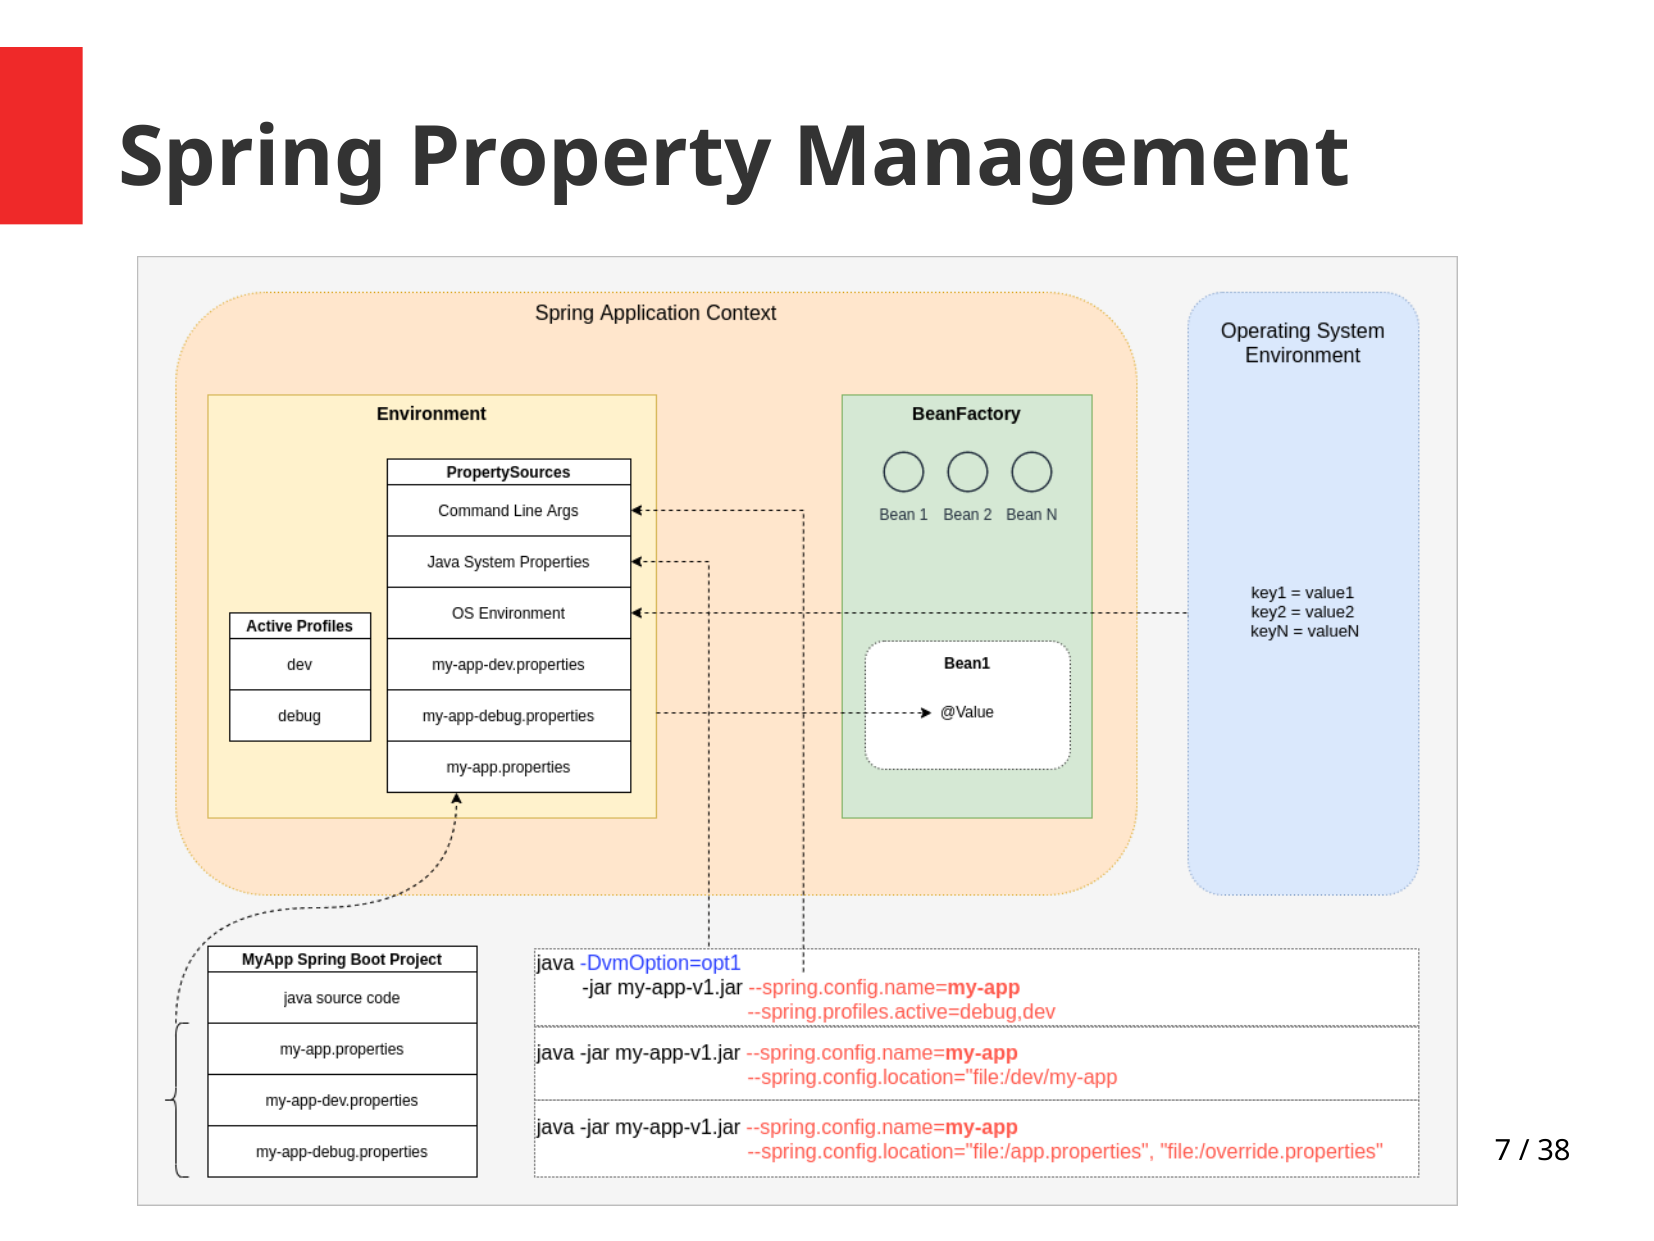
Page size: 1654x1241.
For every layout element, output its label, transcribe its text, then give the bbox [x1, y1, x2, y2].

title Spring Property Management [118, 49, 1571, 257]
picture [137, 256, 1458, 1206]
